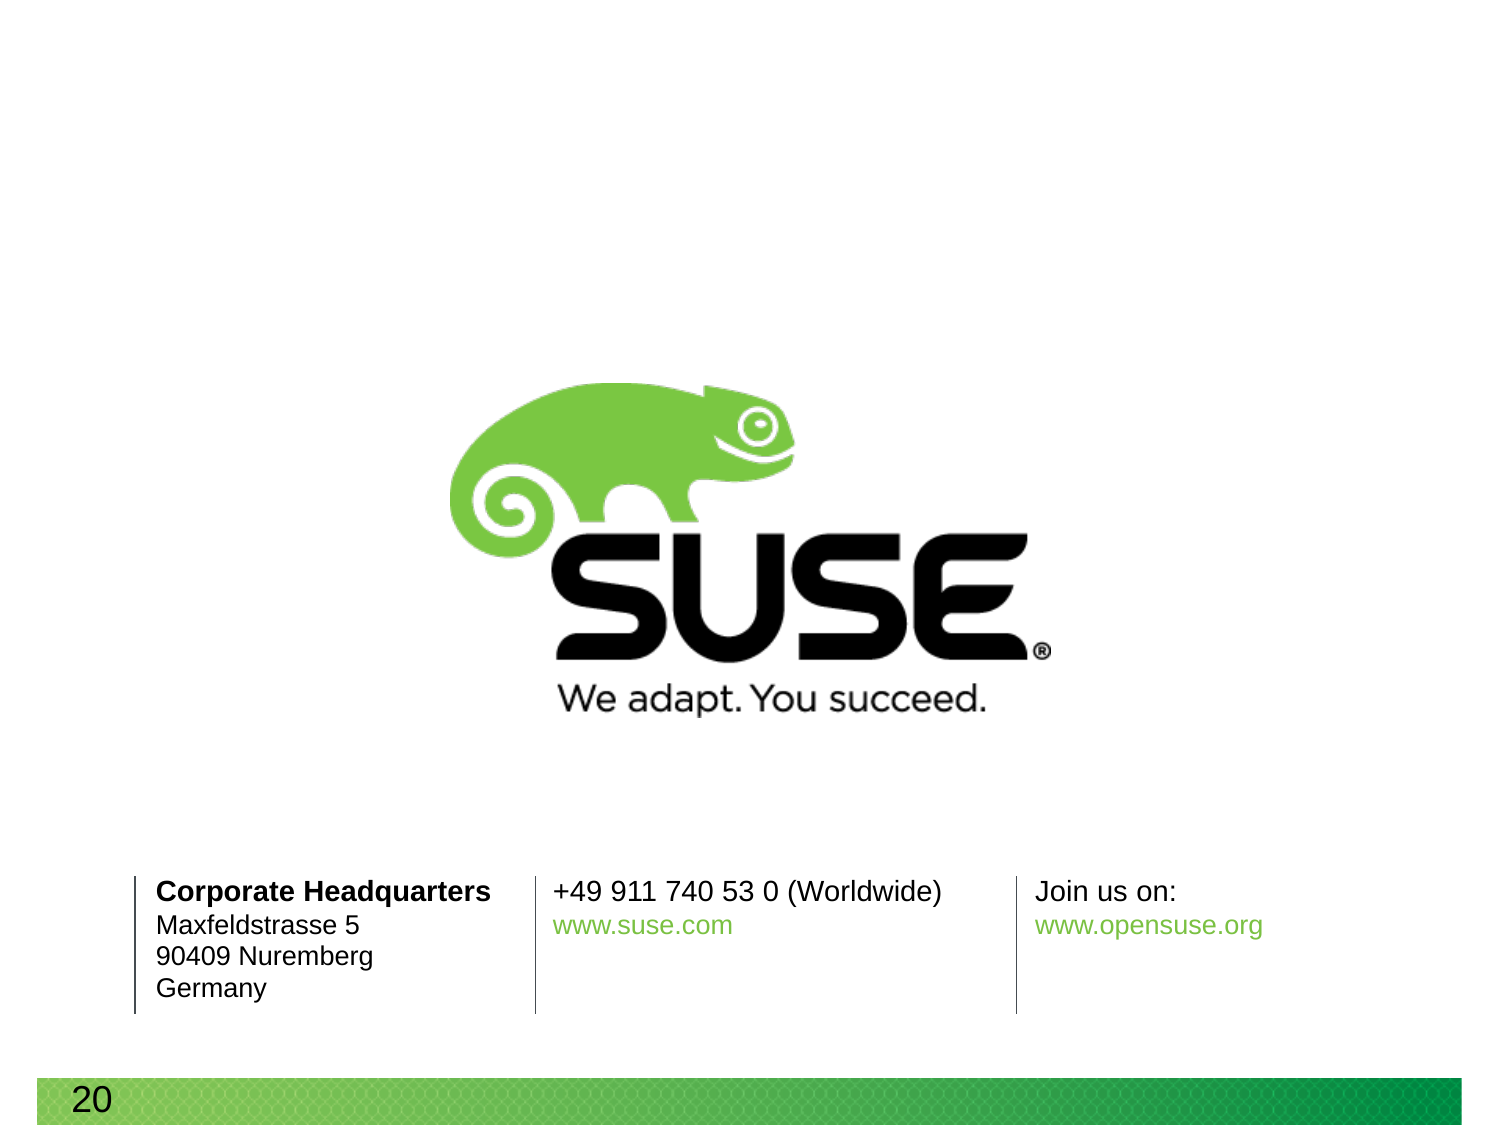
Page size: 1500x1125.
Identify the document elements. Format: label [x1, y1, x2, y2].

picture [37, 1078, 1462, 1125]
picture [450, 383, 1051, 718]
